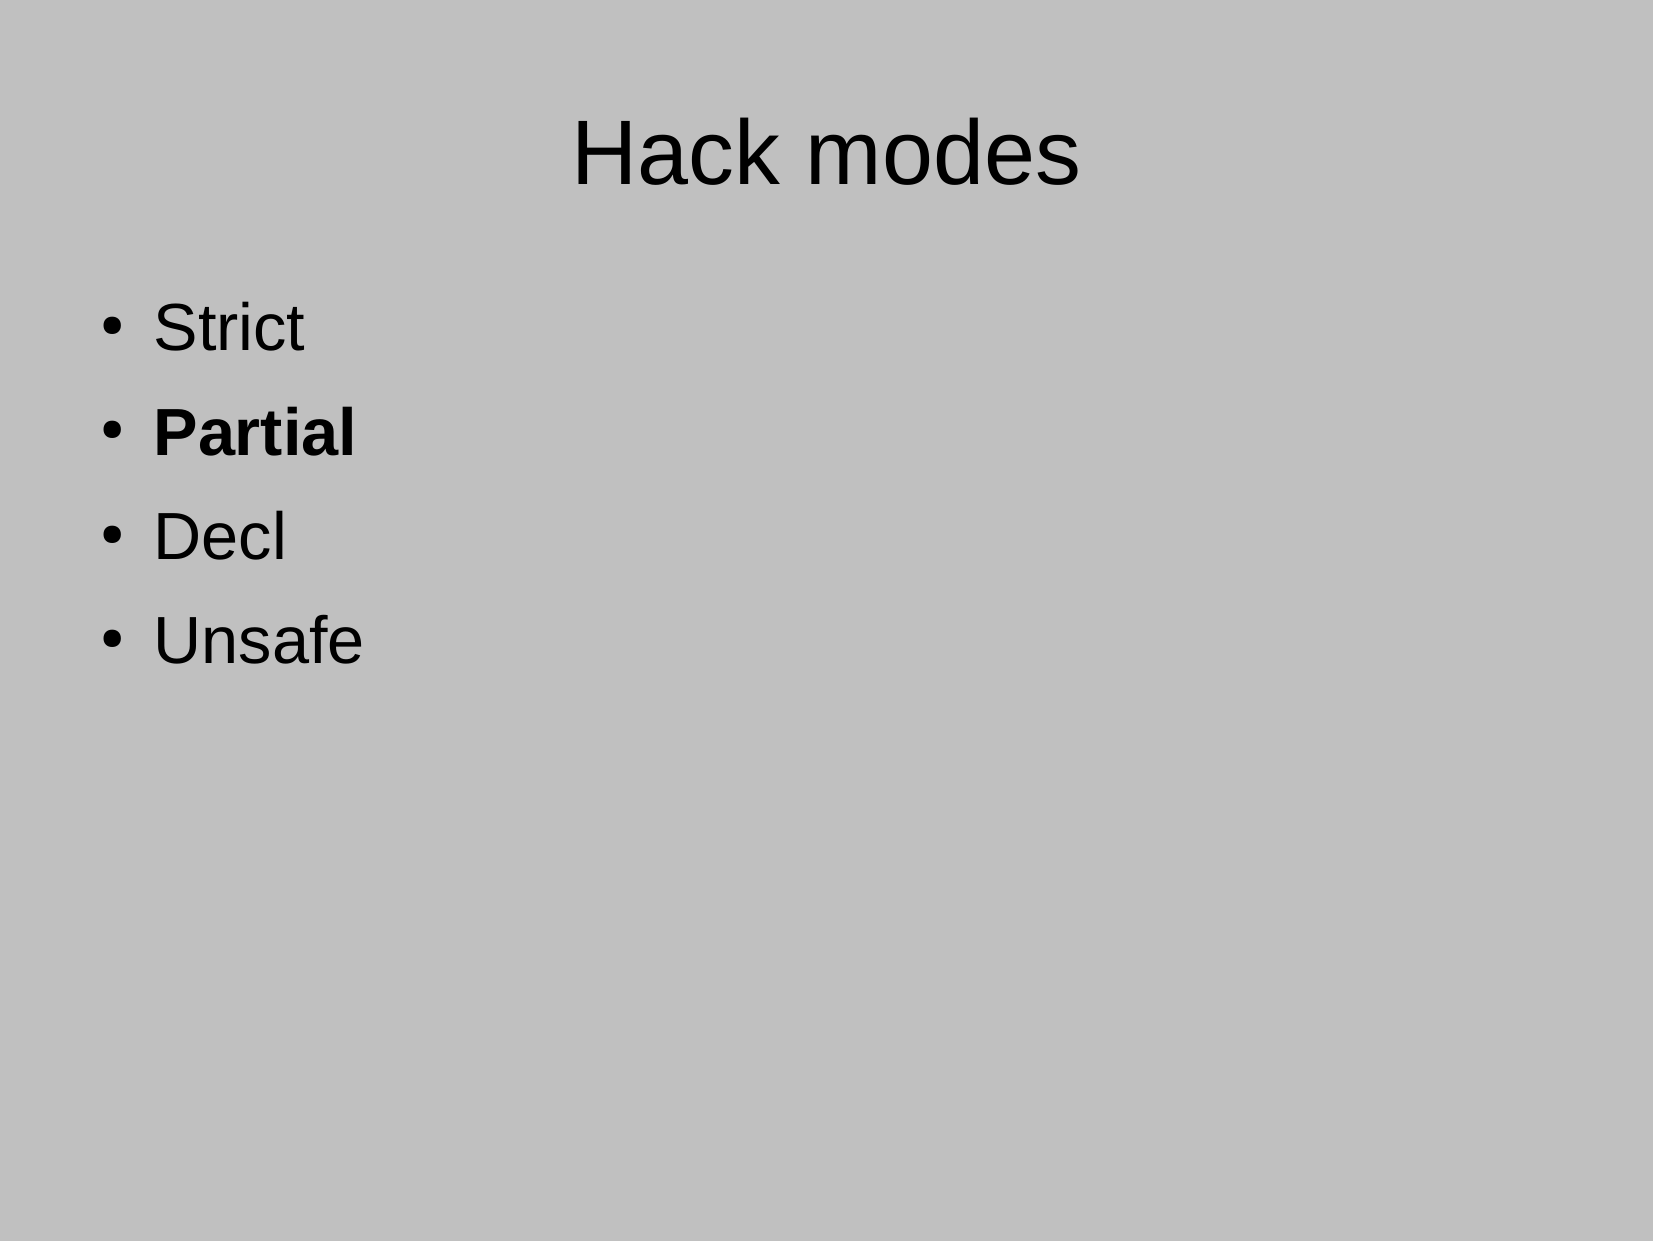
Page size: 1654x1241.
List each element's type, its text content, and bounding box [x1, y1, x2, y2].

title Hack modes [82, 49, 1571, 257]
list Strict Partial Decl Unsafe [82, 290, 1571, 1010]
